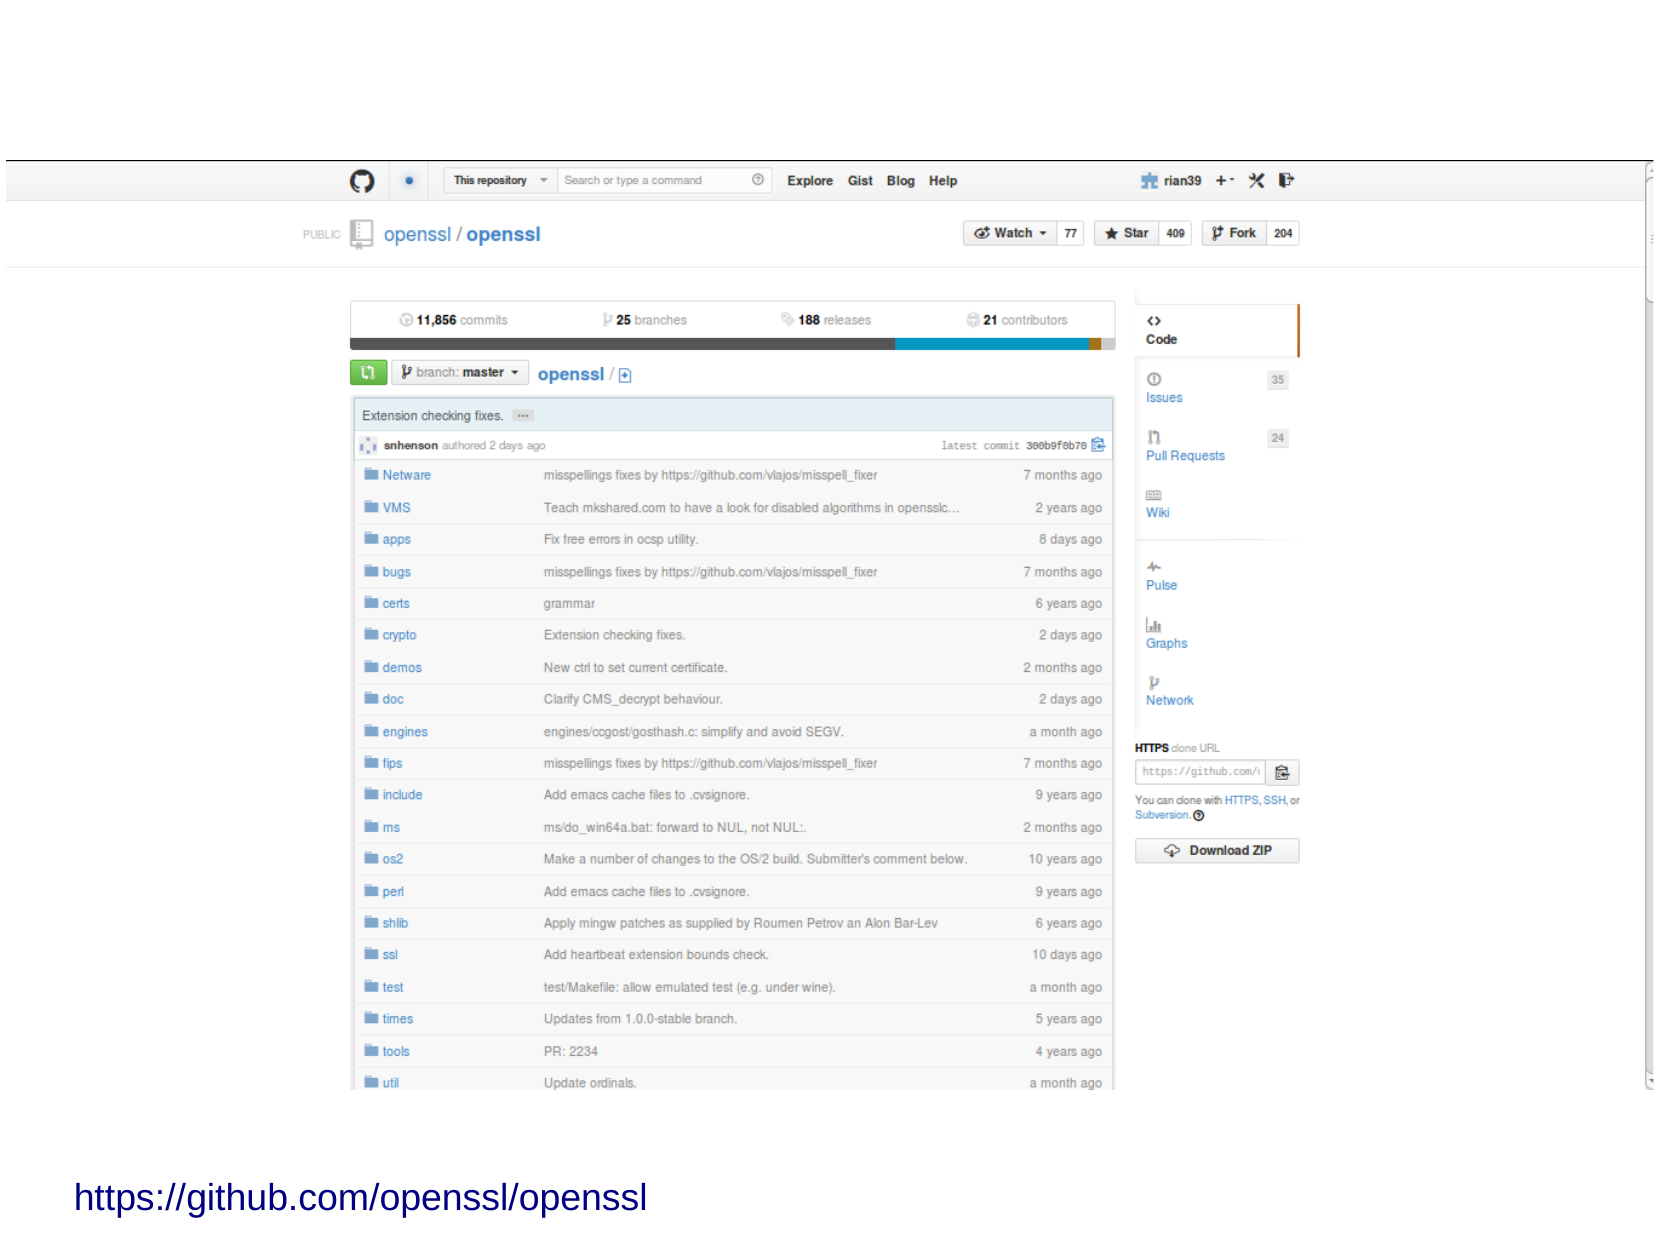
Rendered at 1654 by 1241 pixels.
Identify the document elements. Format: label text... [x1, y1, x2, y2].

picture [6, 160, 1654, 1090]
text_box https://github.com/openssl/openssl [59, 1169, 815, 1227]
